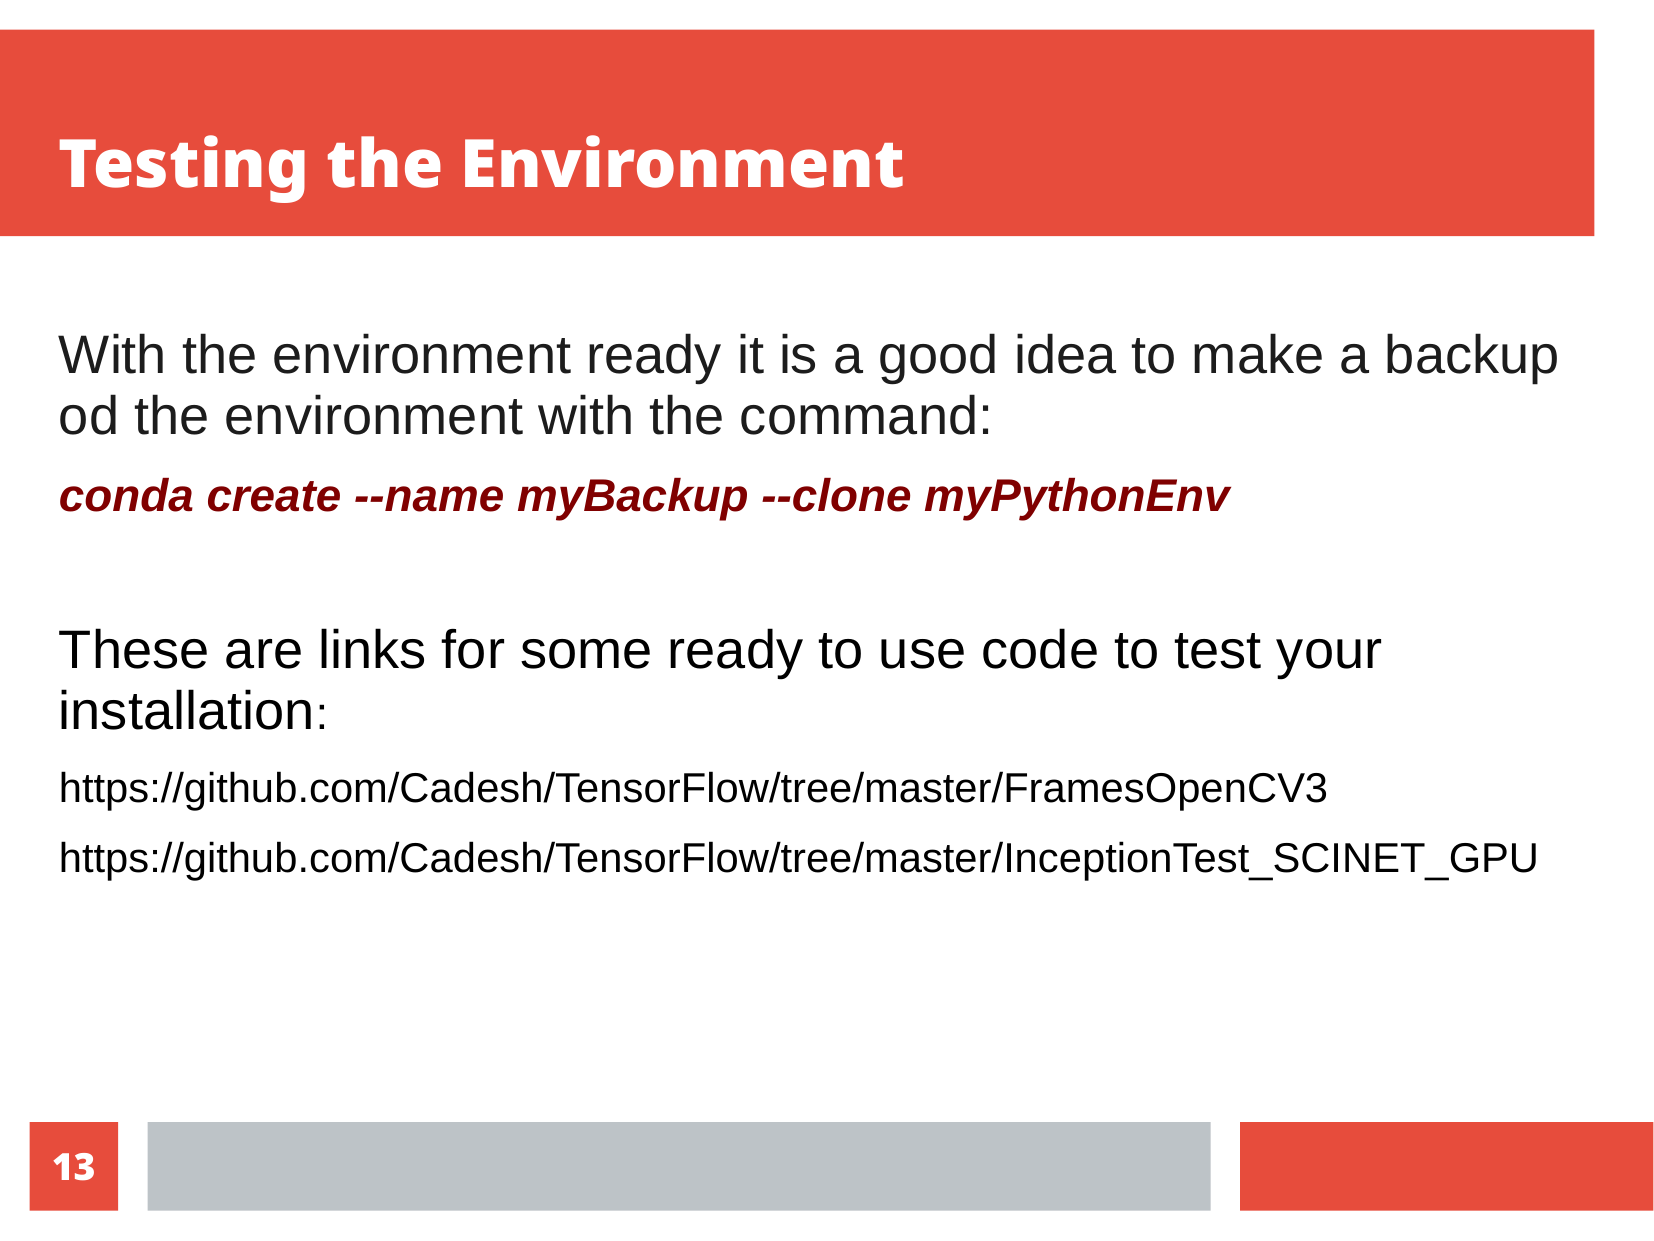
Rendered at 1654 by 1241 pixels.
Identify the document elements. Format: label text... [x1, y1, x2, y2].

title Testing the Environment [59, 59, 1595, 207]
list With the environment ready it is a good idea to make a backup od the environment with the command: conda create --name myBackup --clone myPythonEnv These are links for some ready to use code to test your installation: https://github.com/Cadesh/TensorFlow/tree/master/FramesOpenCV3 https://github.com/Cadesh/TensorFlow/tree/master/InceptionTest_SCINET_GPU [59, 324, 1565, 1093]
